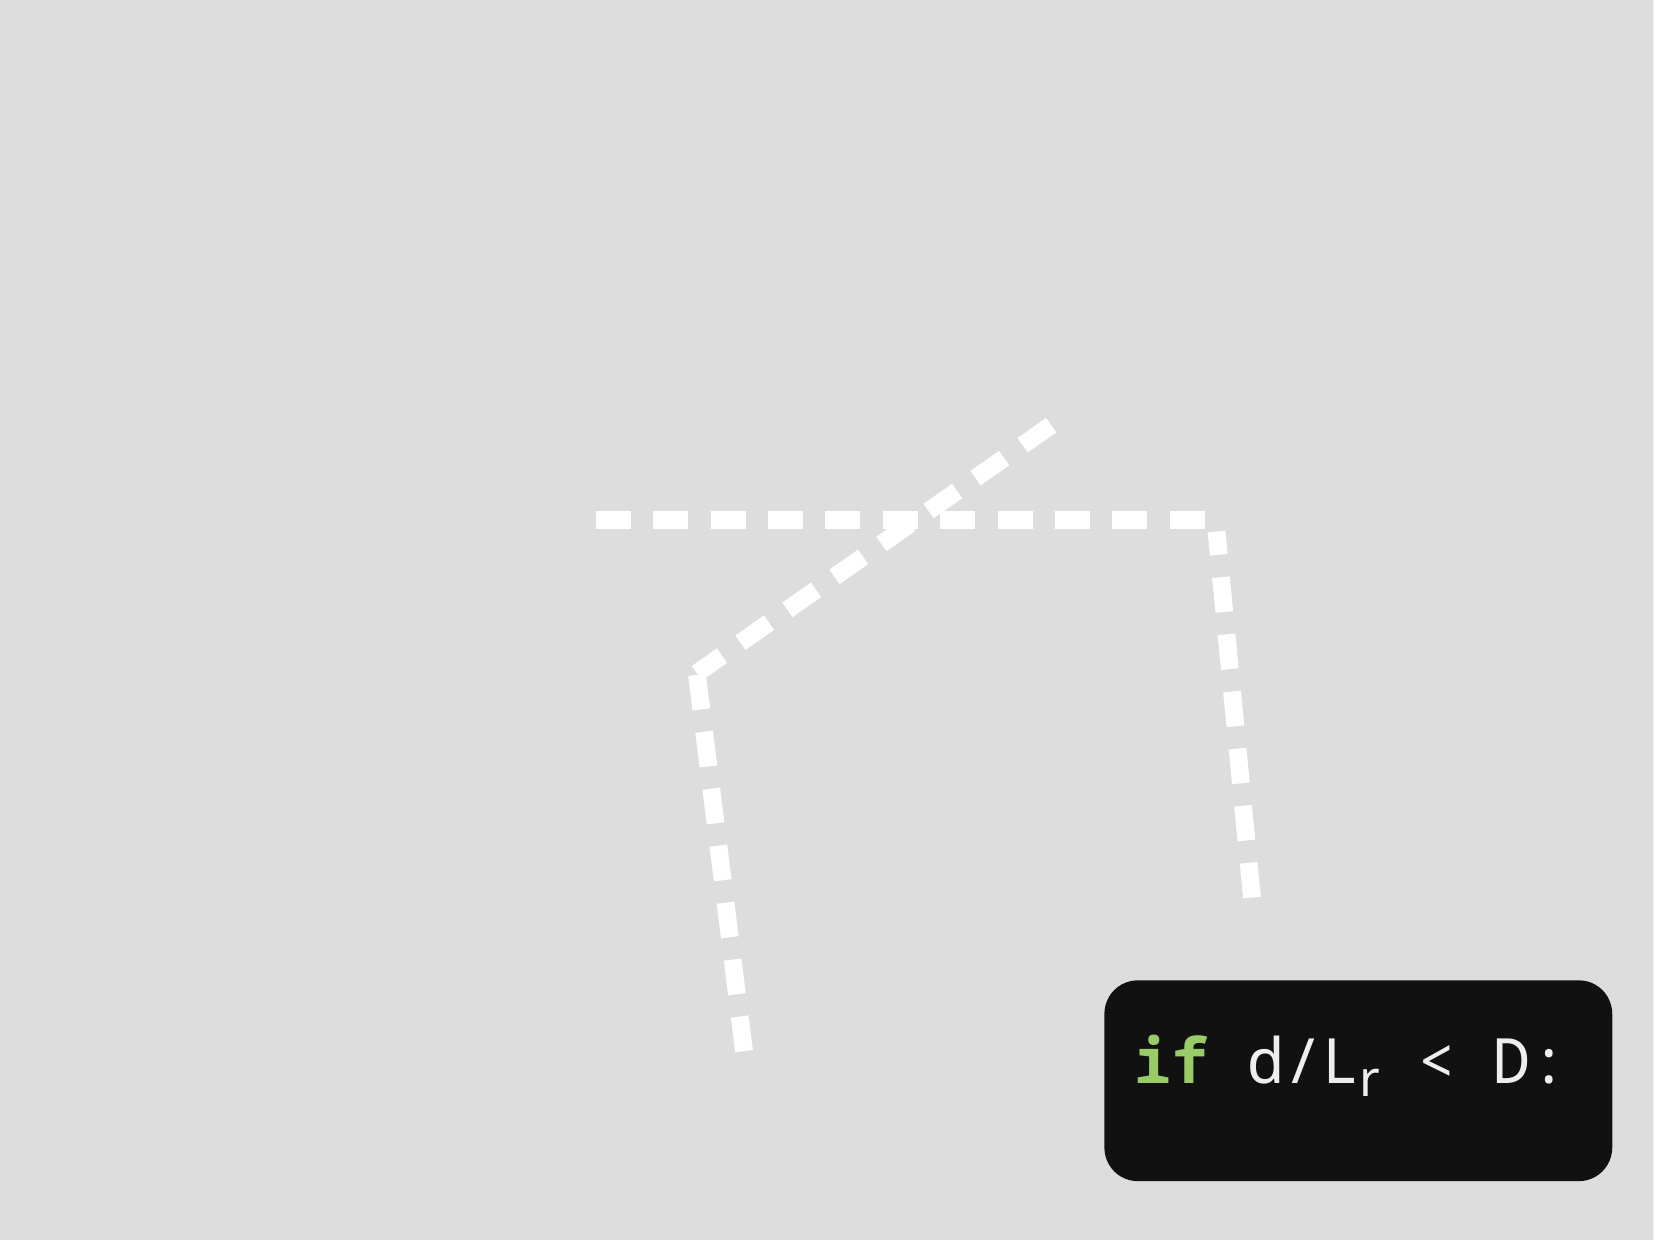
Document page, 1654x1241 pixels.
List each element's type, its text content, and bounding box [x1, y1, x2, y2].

text_box if d/Lr < D: [1119, 1009, 1585, 1168]
text_box [1104, 980, 1613, 1182]
picture [0, 317, 1654, 1241]
